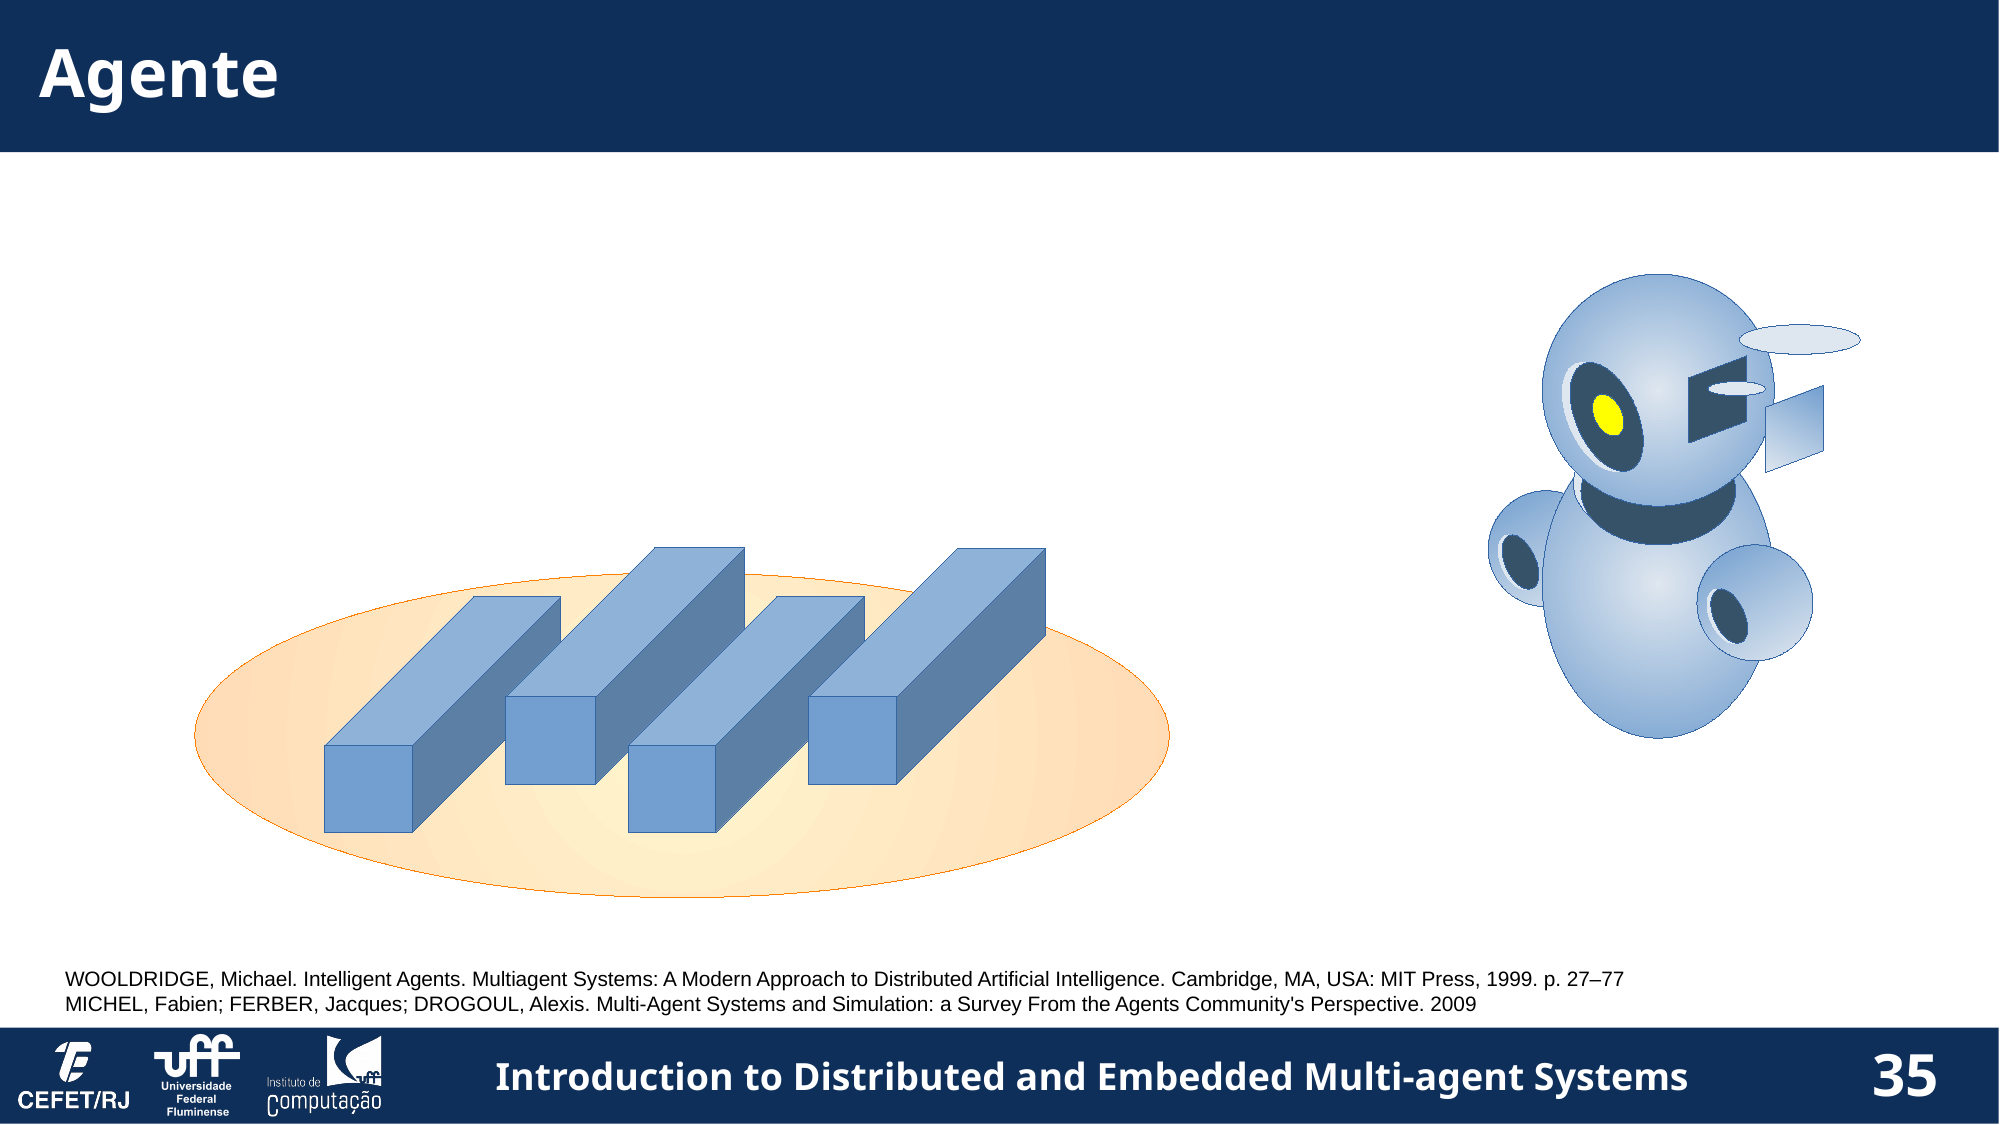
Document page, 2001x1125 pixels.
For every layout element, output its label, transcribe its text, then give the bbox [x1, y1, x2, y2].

text_box [1488, 274, 1861, 739]
text_box [194, 549, 1170, 898]
picture [265, 1033, 383, 1117]
picture [153, 1033, 241, 1121]
text_box Agente [25, 23, 1999, 119]
picture [18, 1021, 129, 1125]
text_box WOOLDRIDGE, Michael. Intelligent Agents. Multiagent Systems: A Modern Approach to Distributed Artificial Intelligence. Cambridge, MA, USA: MIT Press, 1999. p. 27–77 MICHEL, Fabien; FERBER, Jacques; DROGOUL, Alexis. Multi-Agent Systems and Simulation: a Survey From the Agents Community's Perspective. 2009 [50, 958, 1969, 1024]
